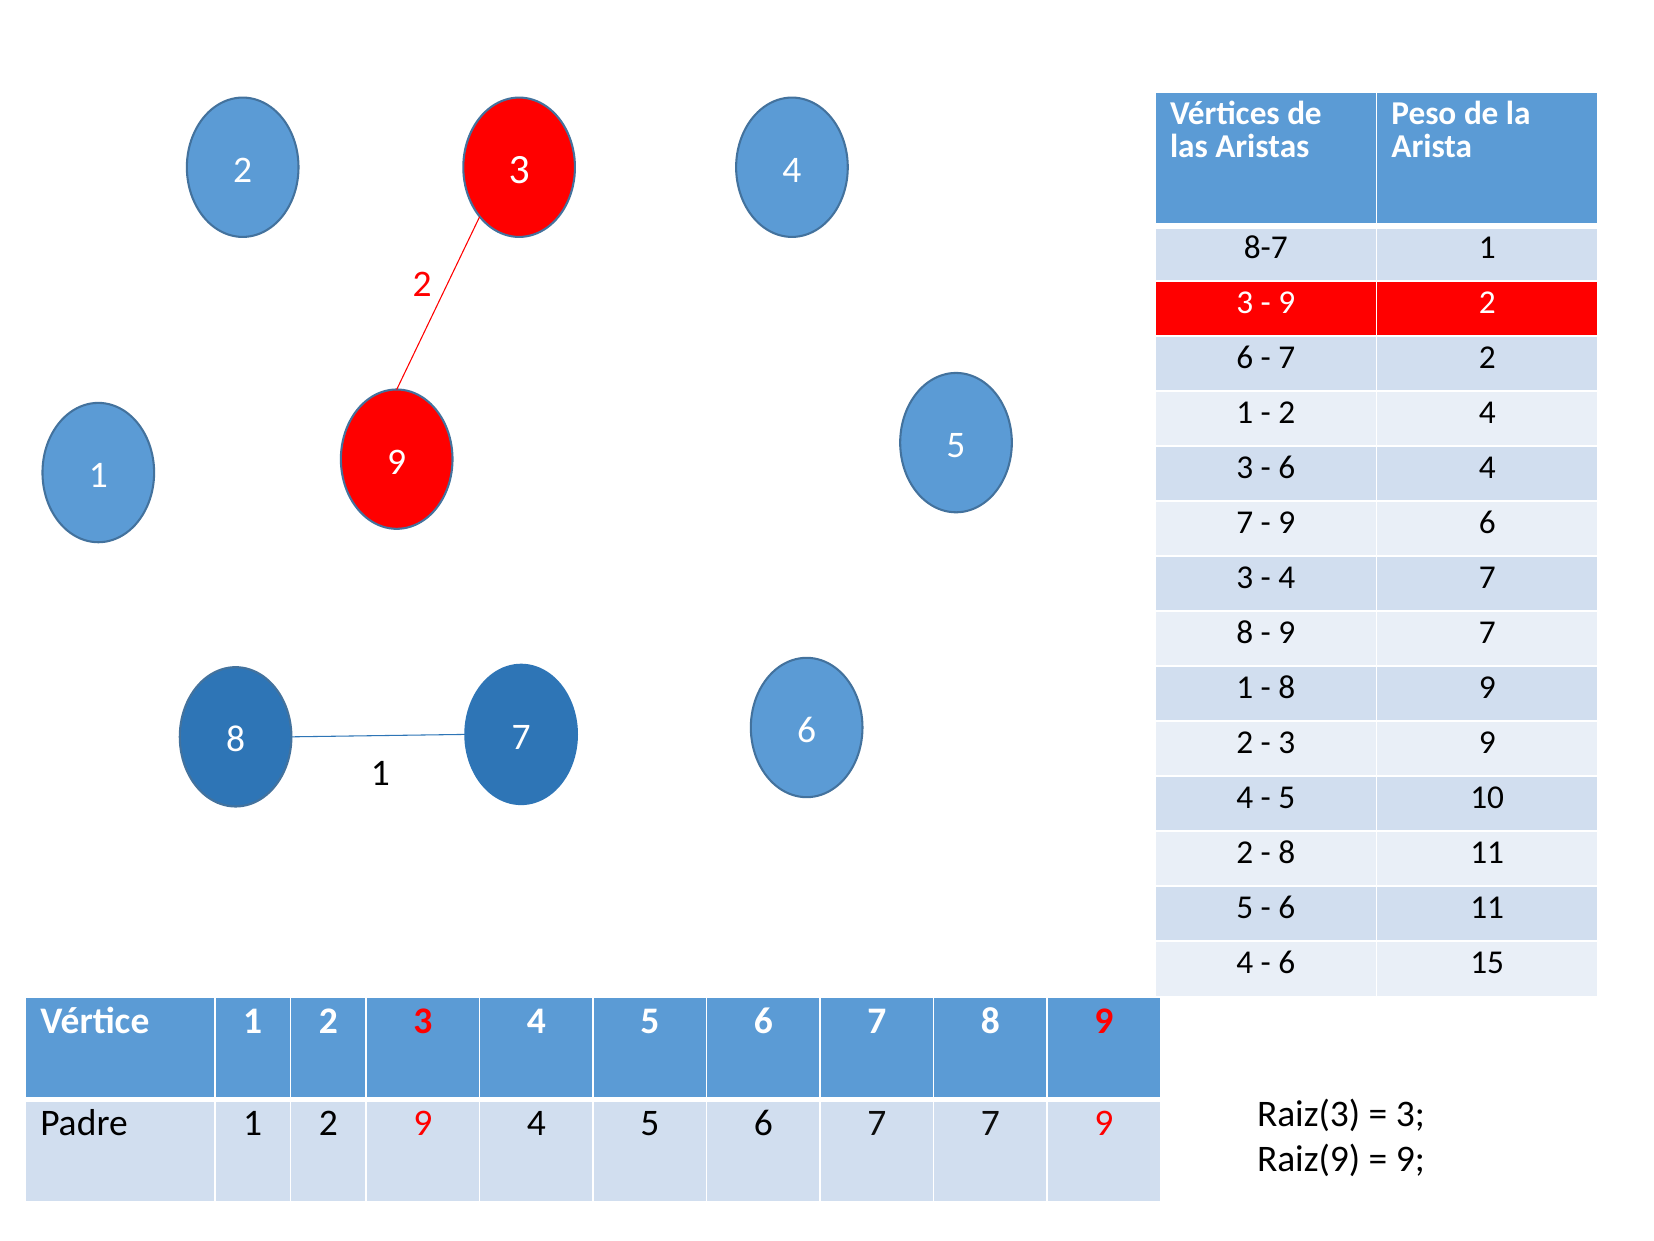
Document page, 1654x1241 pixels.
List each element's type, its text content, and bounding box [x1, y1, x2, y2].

table_header 6 [707, 998, 819, 1097]
table_cell 2 [291, 1102, 365, 1201]
table_header 3 [367, 998, 479, 1097]
table_header 9 [1048, 998, 1160, 1097]
table_cell 1 - 8 [1156, 667, 1376, 720]
table_header 5 [594, 998, 706, 1097]
table_cell 3 - 6 [1156, 447, 1376, 500]
table_cell 5 - 6 [1156, 887, 1376, 940]
table_cell 4 [480, 1102, 592, 1201]
table_cell 9 [1048, 1102, 1160, 1201]
table_header Peso de la Arista [1377, 93, 1597, 223]
table_header 8 [934, 998, 1046, 1097]
table_cell 6 [1377, 502, 1597, 555]
table_cell 7 [934, 1102, 1046, 1201]
table_cell 4 - 6 [1156, 942, 1376, 996]
text_box 1 [355, 740, 405, 801]
table_cell 11 [1377, 887, 1597, 940]
text_box 6 [750, 657, 863, 798]
text_box 1 [42, 402, 155, 543]
table_header Vértices de las Aristas [1156, 93, 1376, 223]
text_box 3 [463, 97, 575, 237]
table_cell 5 [594, 1102, 706, 1201]
table_header Vértice [26, 998, 214, 1097]
table_cell 6 - 7 [1156, 337, 1376, 390]
table_cell 2 [1377, 337, 1597, 390]
table_cell 2 - 3 [1156, 722, 1376, 775]
table_cell 3 - 4 [1156, 557, 1376, 610]
table_cell 11 [1377, 832, 1597, 885]
table_cell 8-7 [1156, 229, 1376, 280]
text_box 5 [900, 372, 1012, 513]
text_box Raiz(3) = 3; Raiz(9) = 9; [1242, 1081, 1440, 1187]
table_cell 7 [821, 1102, 933, 1201]
table_header 2 [291, 998, 365, 1097]
table_cell 7 [1377, 557, 1597, 610]
table_cell 9 [367, 1102, 479, 1201]
table_header 7 [821, 998, 933, 1097]
table_cell 9 [1377, 722, 1597, 775]
table_cell 9 [1377, 667, 1597, 720]
table_cell 2 - 8 [1156, 832, 1376, 885]
table_cell 2 [1377, 282, 1597, 335]
table_cell 3 - 9 [1156, 282, 1376, 335]
table_header 1 [216, 998, 290, 1097]
table_cell 6 [707, 1102, 819, 1201]
text_box 2 [186, 97, 299, 237]
table_cell 4 [1377, 447, 1597, 500]
text_box 8 [179, 667, 292, 807]
text_box 9 [340, 389, 453, 529]
table_header 4 [480, 998, 592, 1097]
text_box 2 [397, 251, 447, 312]
table_cell 1 - 2 [1156, 392, 1376, 445]
table_cell 1 [1377, 229, 1597, 280]
table_cell 15 [1377, 942, 1597, 996]
table_cell 7 [1377, 612, 1597, 665]
text_box 4 [736, 97, 848, 237]
table_cell 1 [216, 1102, 290, 1201]
table_cell 10 [1377, 777, 1597, 830]
table_cell 8 - 9 [1156, 612, 1376, 665]
table_cell 4 [1377, 392, 1597, 445]
text_box 7 [465, 664, 577, 805]
table_cell 4 - 5 [1156, 777, 1376, 830]
table_cell 7 - 9 [1156, 502, 1376, 555]
table_cell Padre [26, 1102, 214, 1201]
